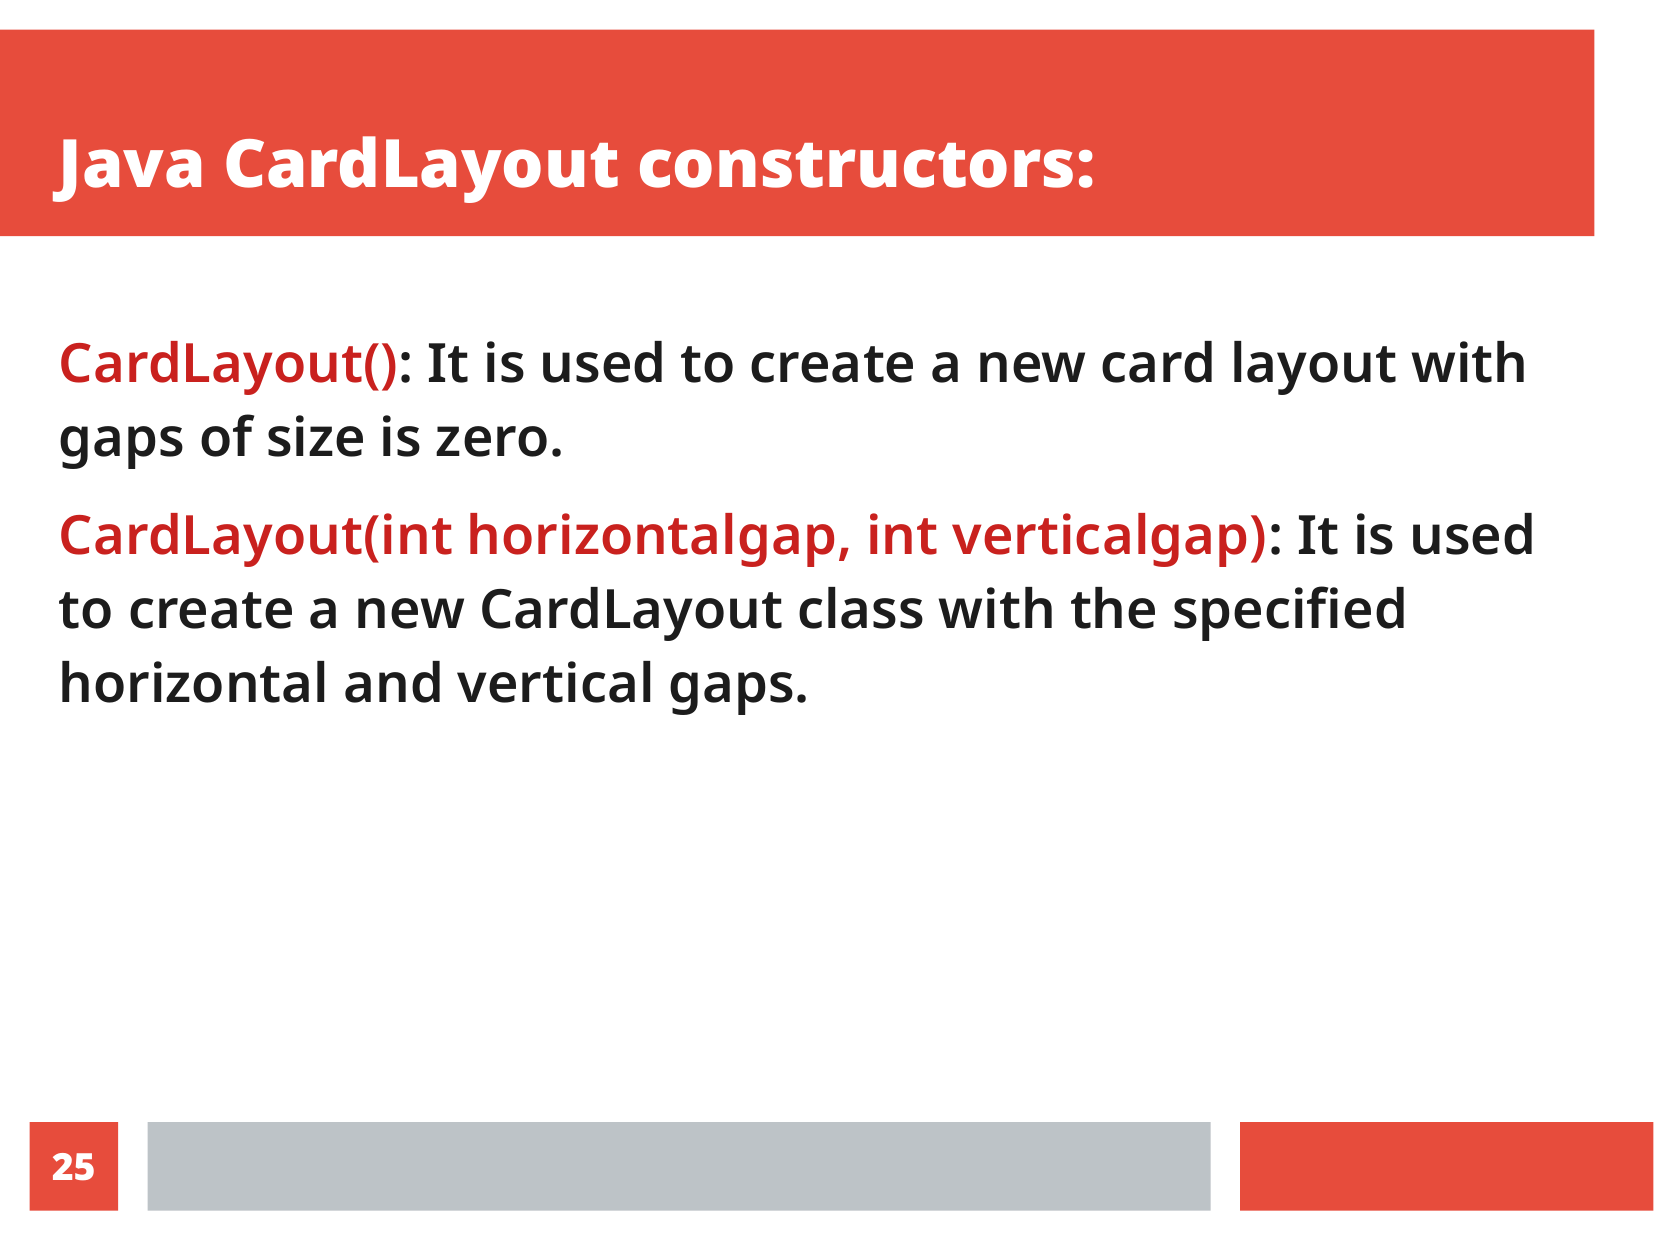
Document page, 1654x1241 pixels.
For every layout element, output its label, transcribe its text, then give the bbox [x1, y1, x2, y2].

title Java CardLayout constructors: [59, 59, 1595, 207]
list CardLayout(): It is used to create a new card layout with gaps of size is zero. CardLayout(int horizontalgap, int verticalgap): It is used to create a new CardLayout class with the specified horizontal and vertical gaps. [59, 324, 1565, 1093]
